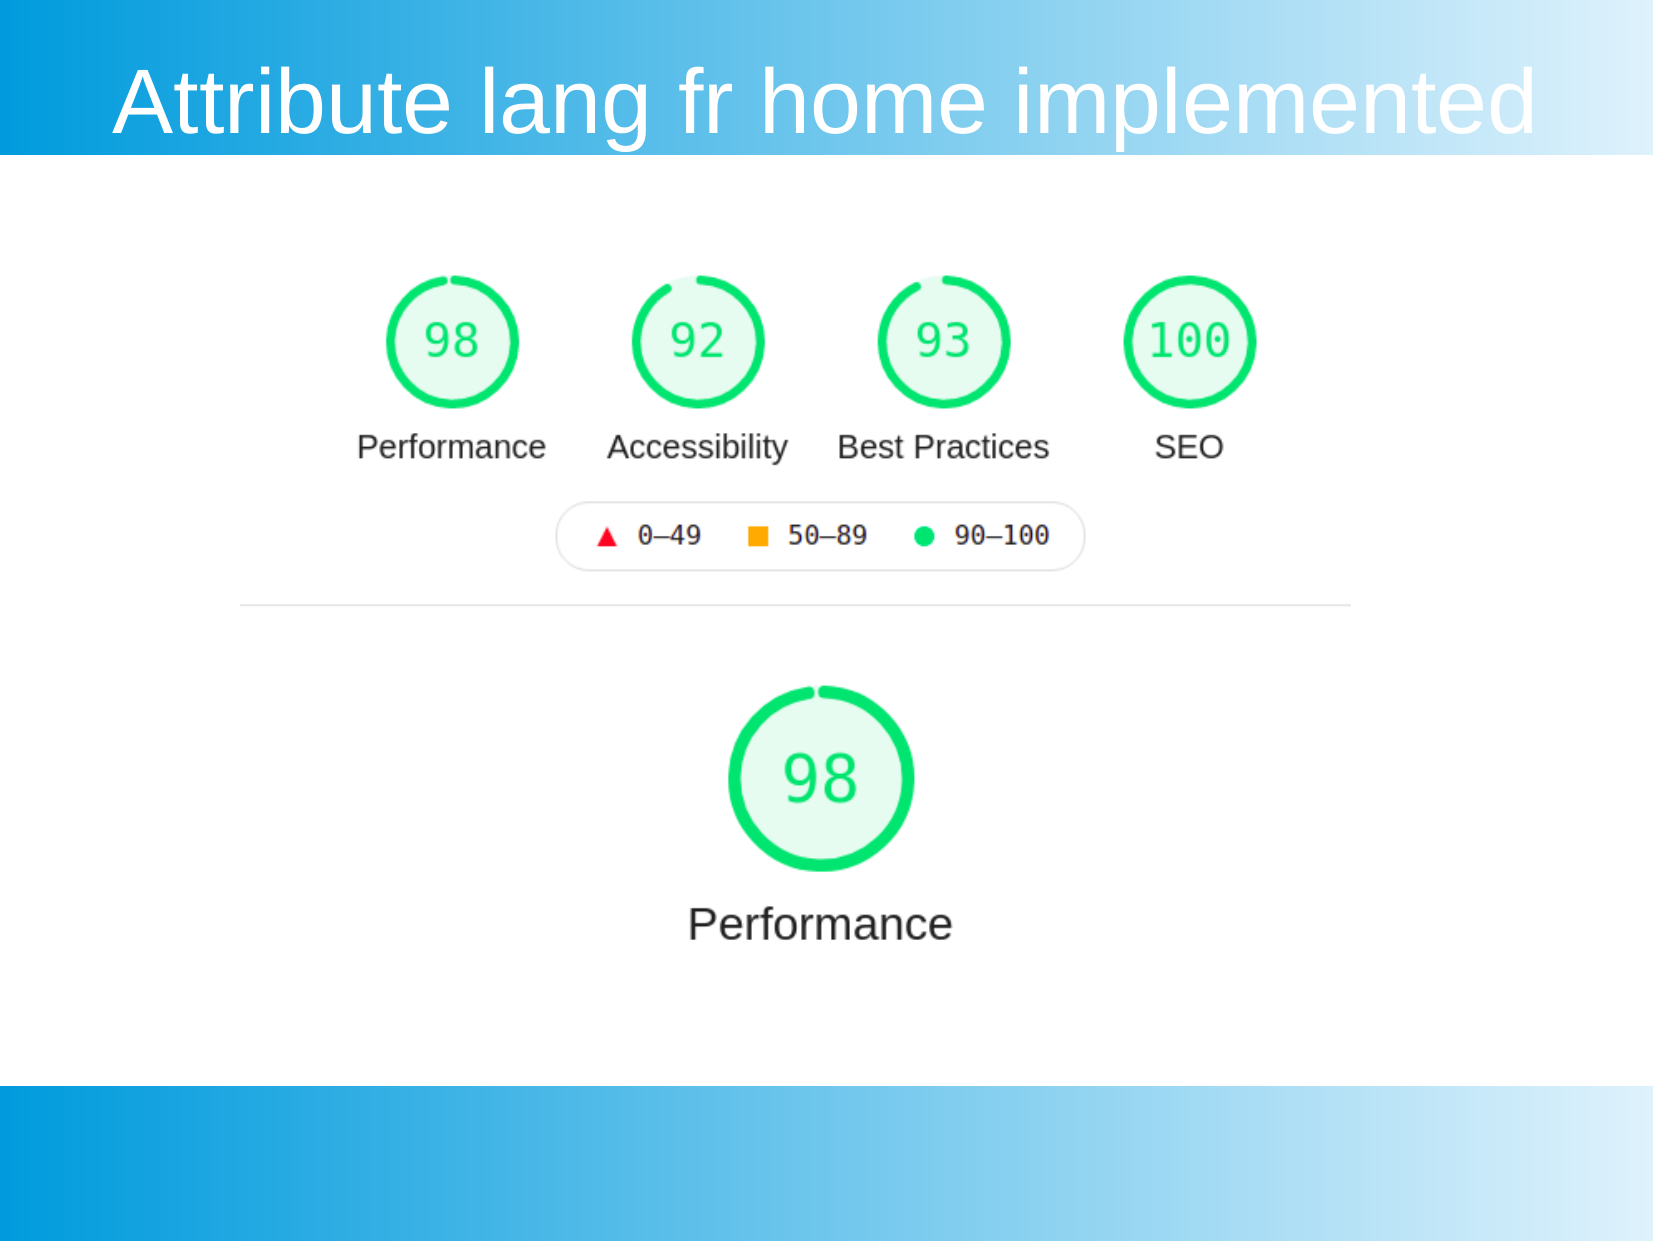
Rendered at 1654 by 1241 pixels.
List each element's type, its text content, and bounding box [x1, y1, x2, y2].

picture [240, 240, 1351, 960]
title Attribute lang fr home implemented [82, 49, 1571, 155]
